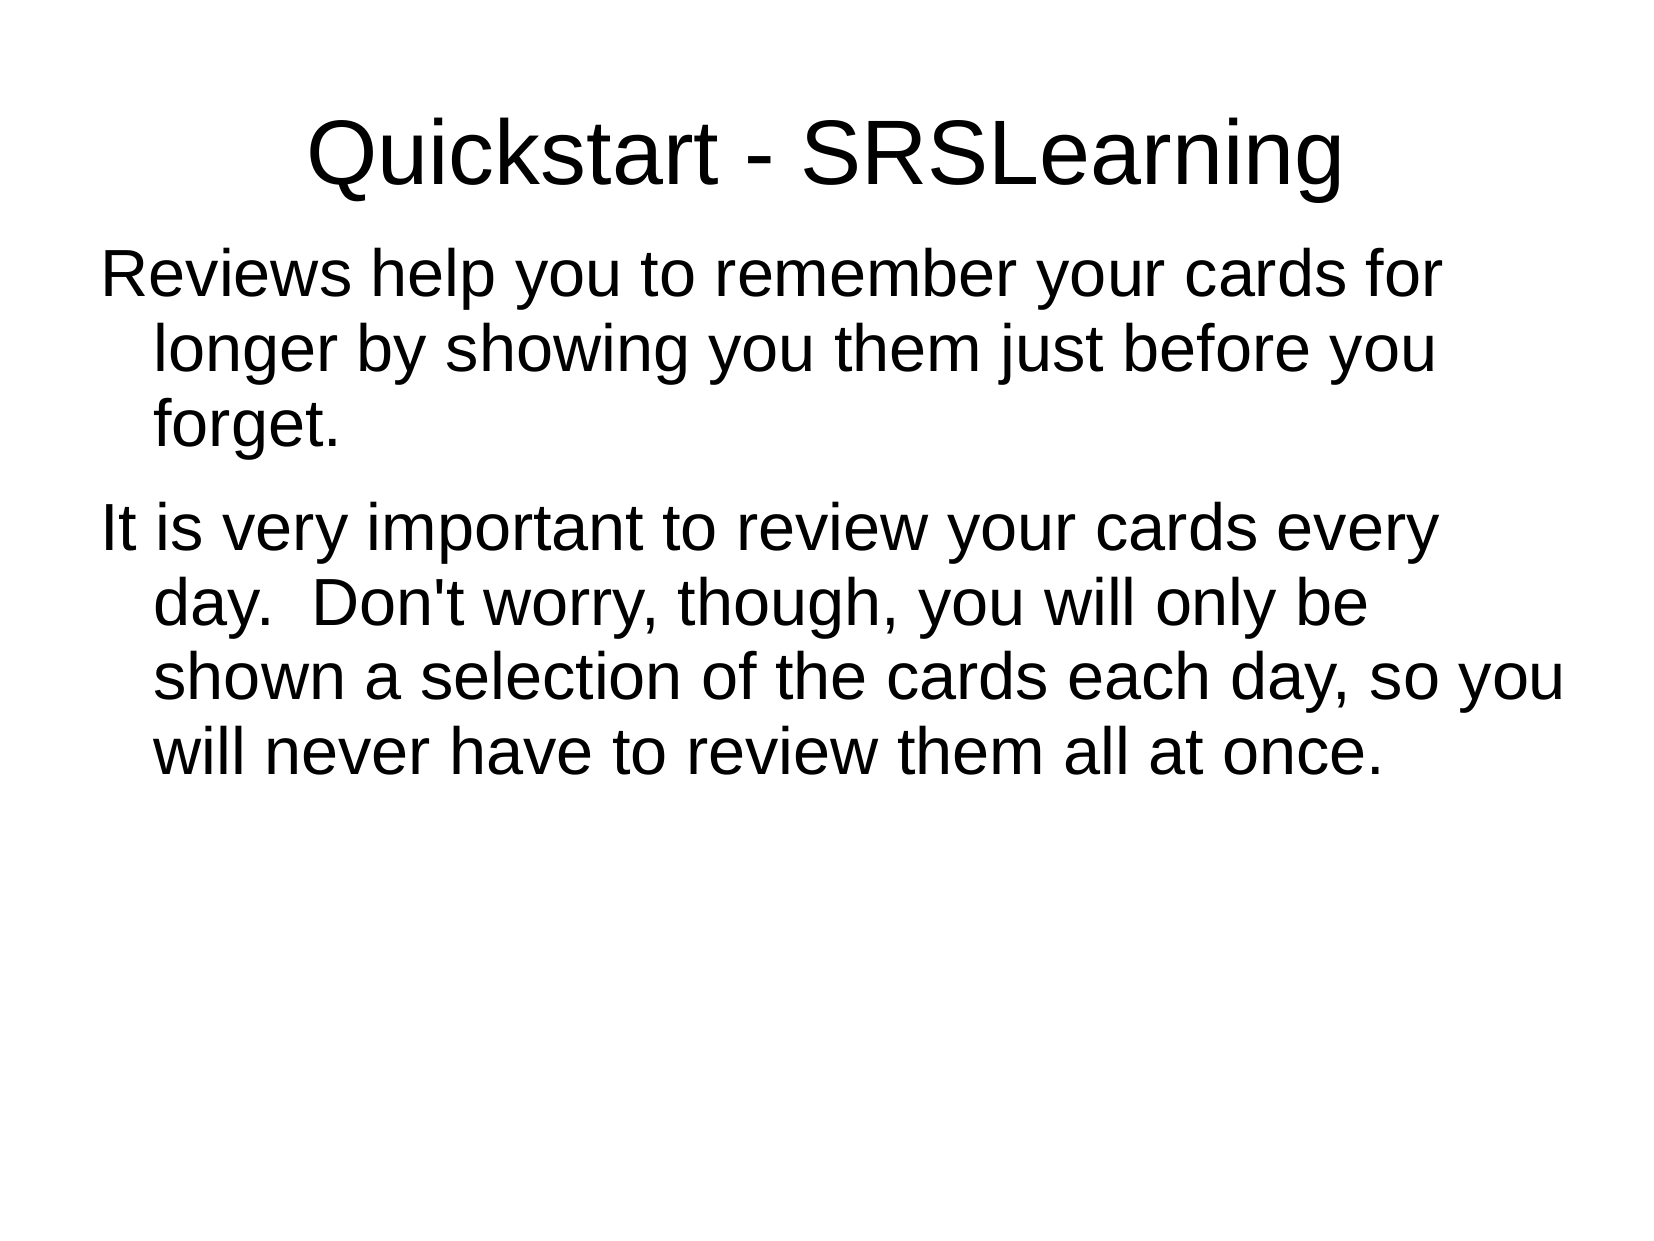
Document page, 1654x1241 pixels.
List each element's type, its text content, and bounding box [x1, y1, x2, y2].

list Reviews help you to remember your cards for longer by showing you them just before you forget. It is very important to review your cards every day. Don't worry, though, you will only be shown a selection of the cards each day, so you will never have to review them all at once. [82, 236, 1571, 1193]
title Quickstart - SRSLearning [82, 56, 1571, 236]
